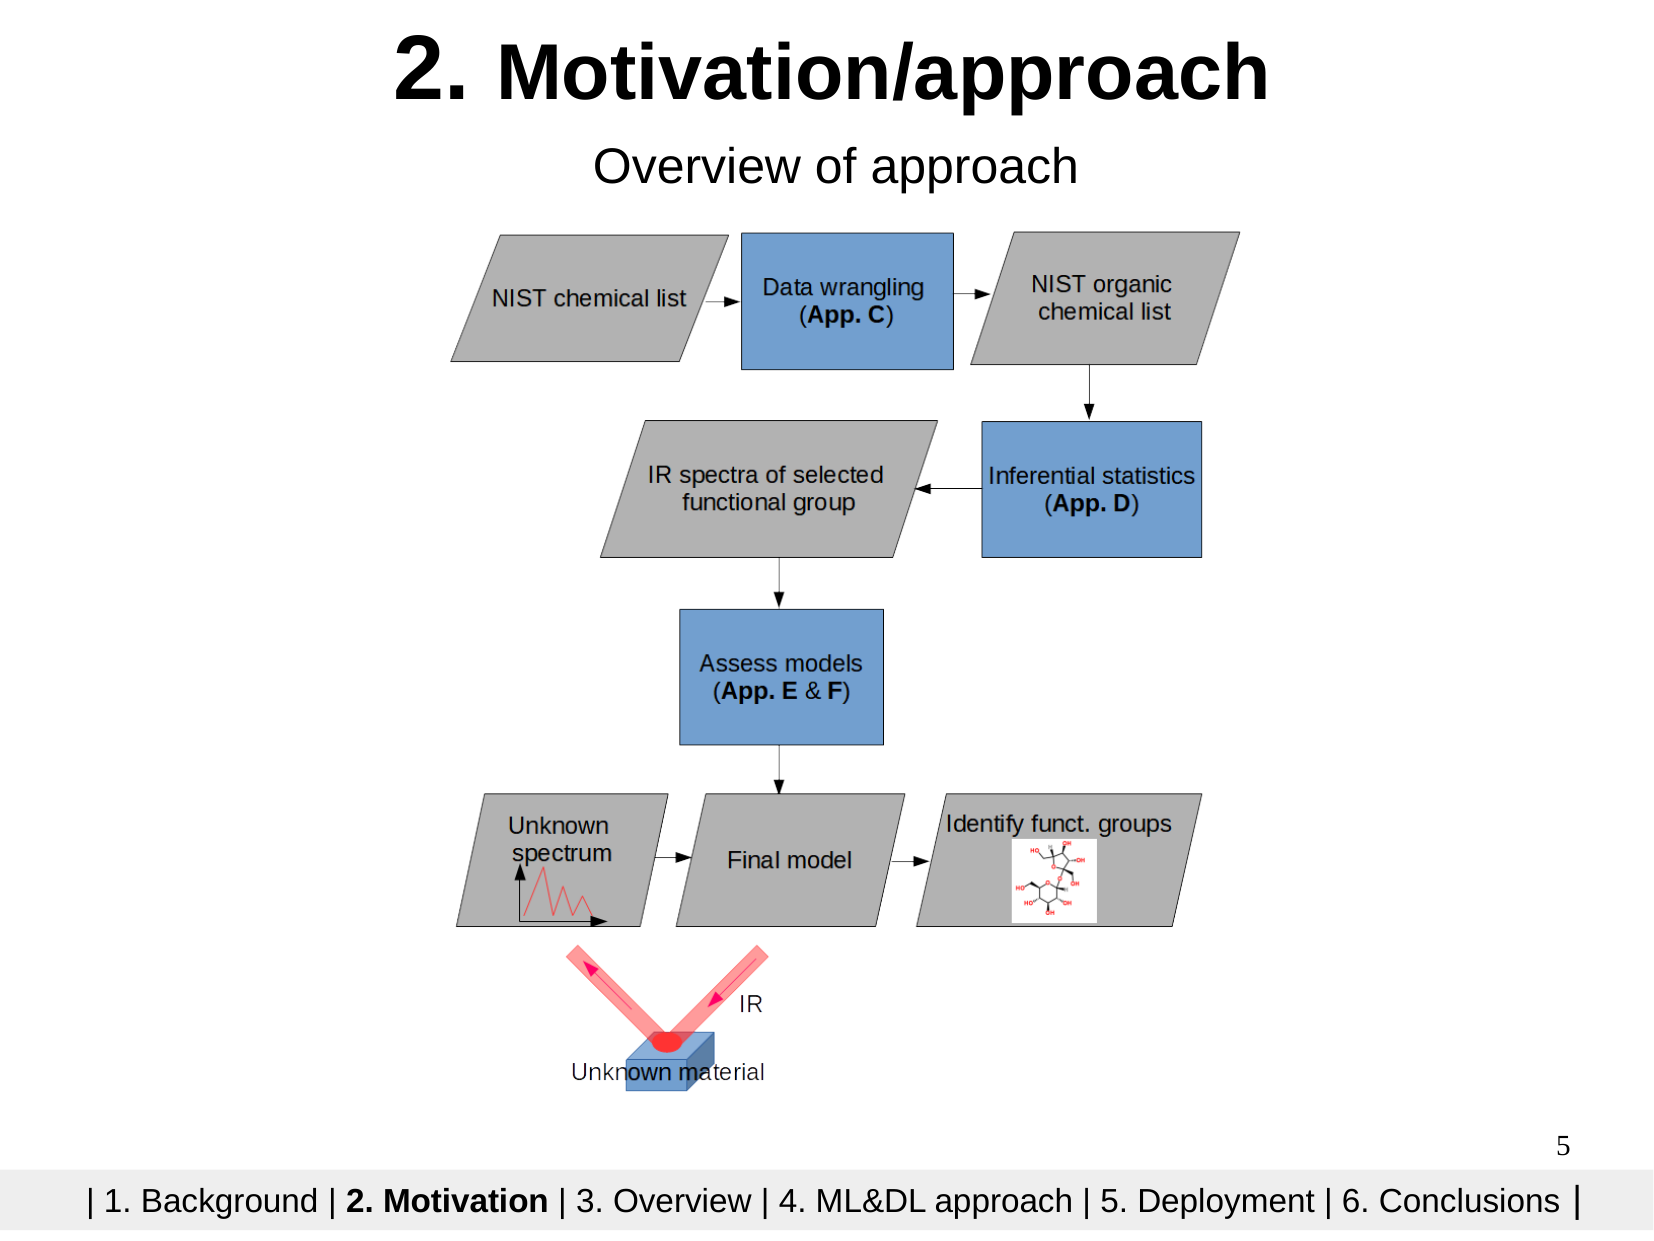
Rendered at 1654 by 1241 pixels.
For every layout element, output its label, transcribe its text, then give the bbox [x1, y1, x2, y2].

text_box Overview of approach [570, 131, 1102, 202]
title 2. Motivation/approach [88, 16, 1577, 120]
text_box | 1. Background | 2. Motivation | 3. Overview | 4. ML&DL approach | 5. Deployment | 6. Conclusions | [0, 1169, 1654, 1231]
picture [442, 210, 1247, 1110]
